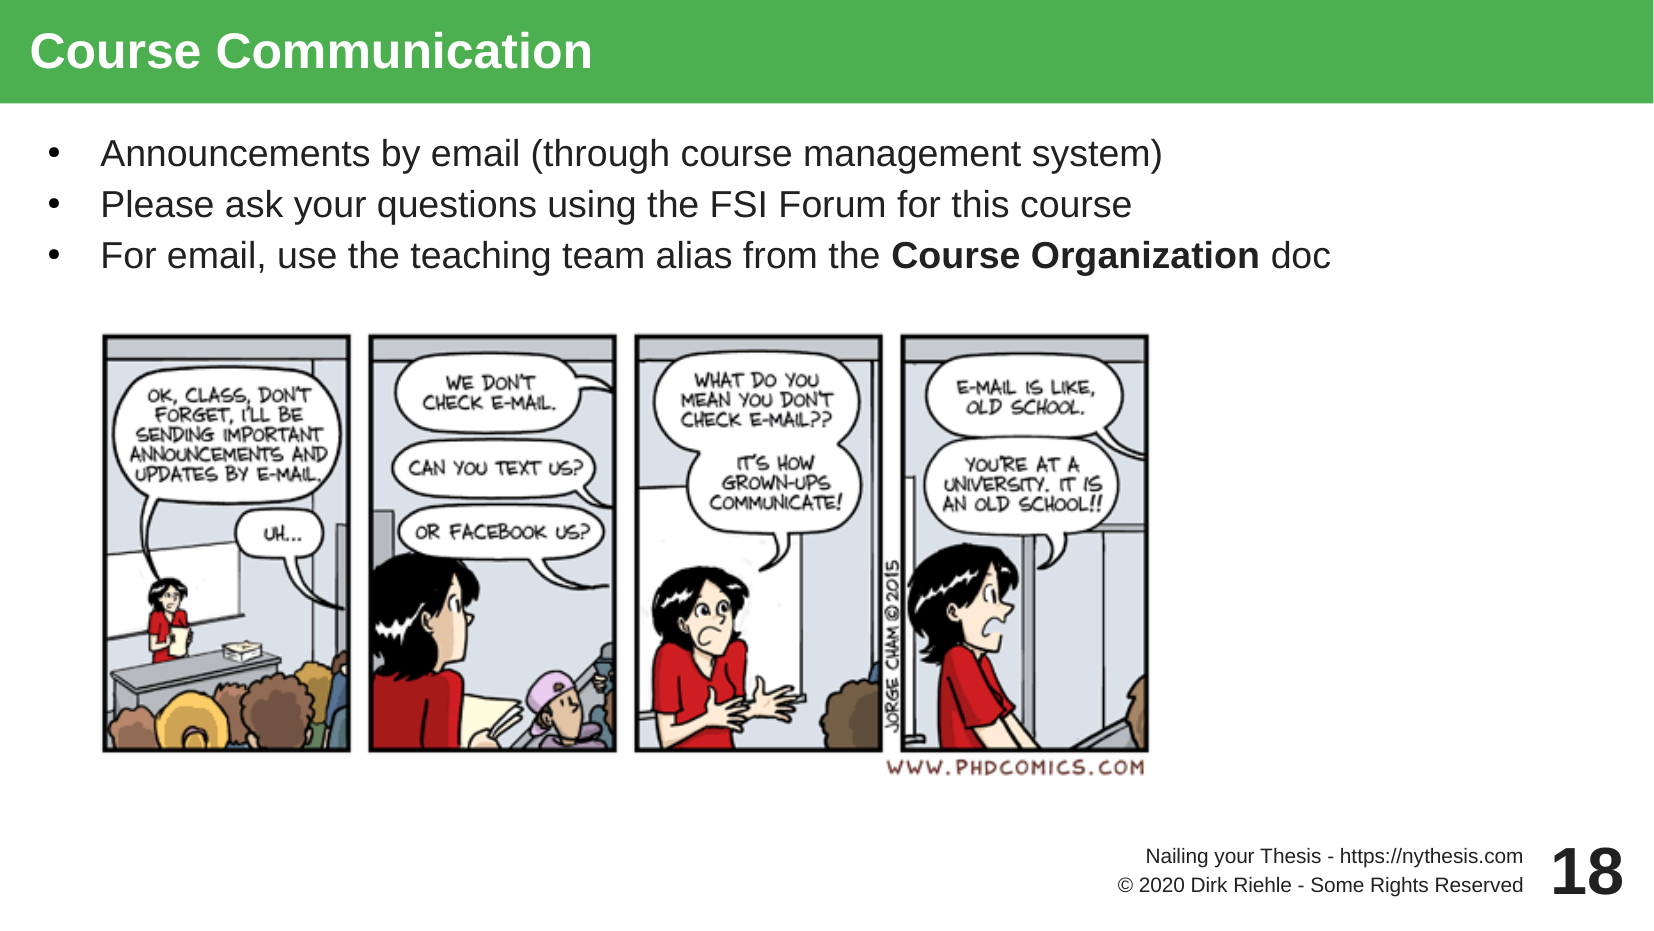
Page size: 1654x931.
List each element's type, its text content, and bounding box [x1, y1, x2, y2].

picture [94, 321, 1158, 783]
title Course Communication [0, 0, 1654, 104]
list Announcements by email (through course management system) Please ask your questions using the FSI Forum for this course For email, use the teaching team alias from the Course Organization doc [29, 132, 1625, 813]
